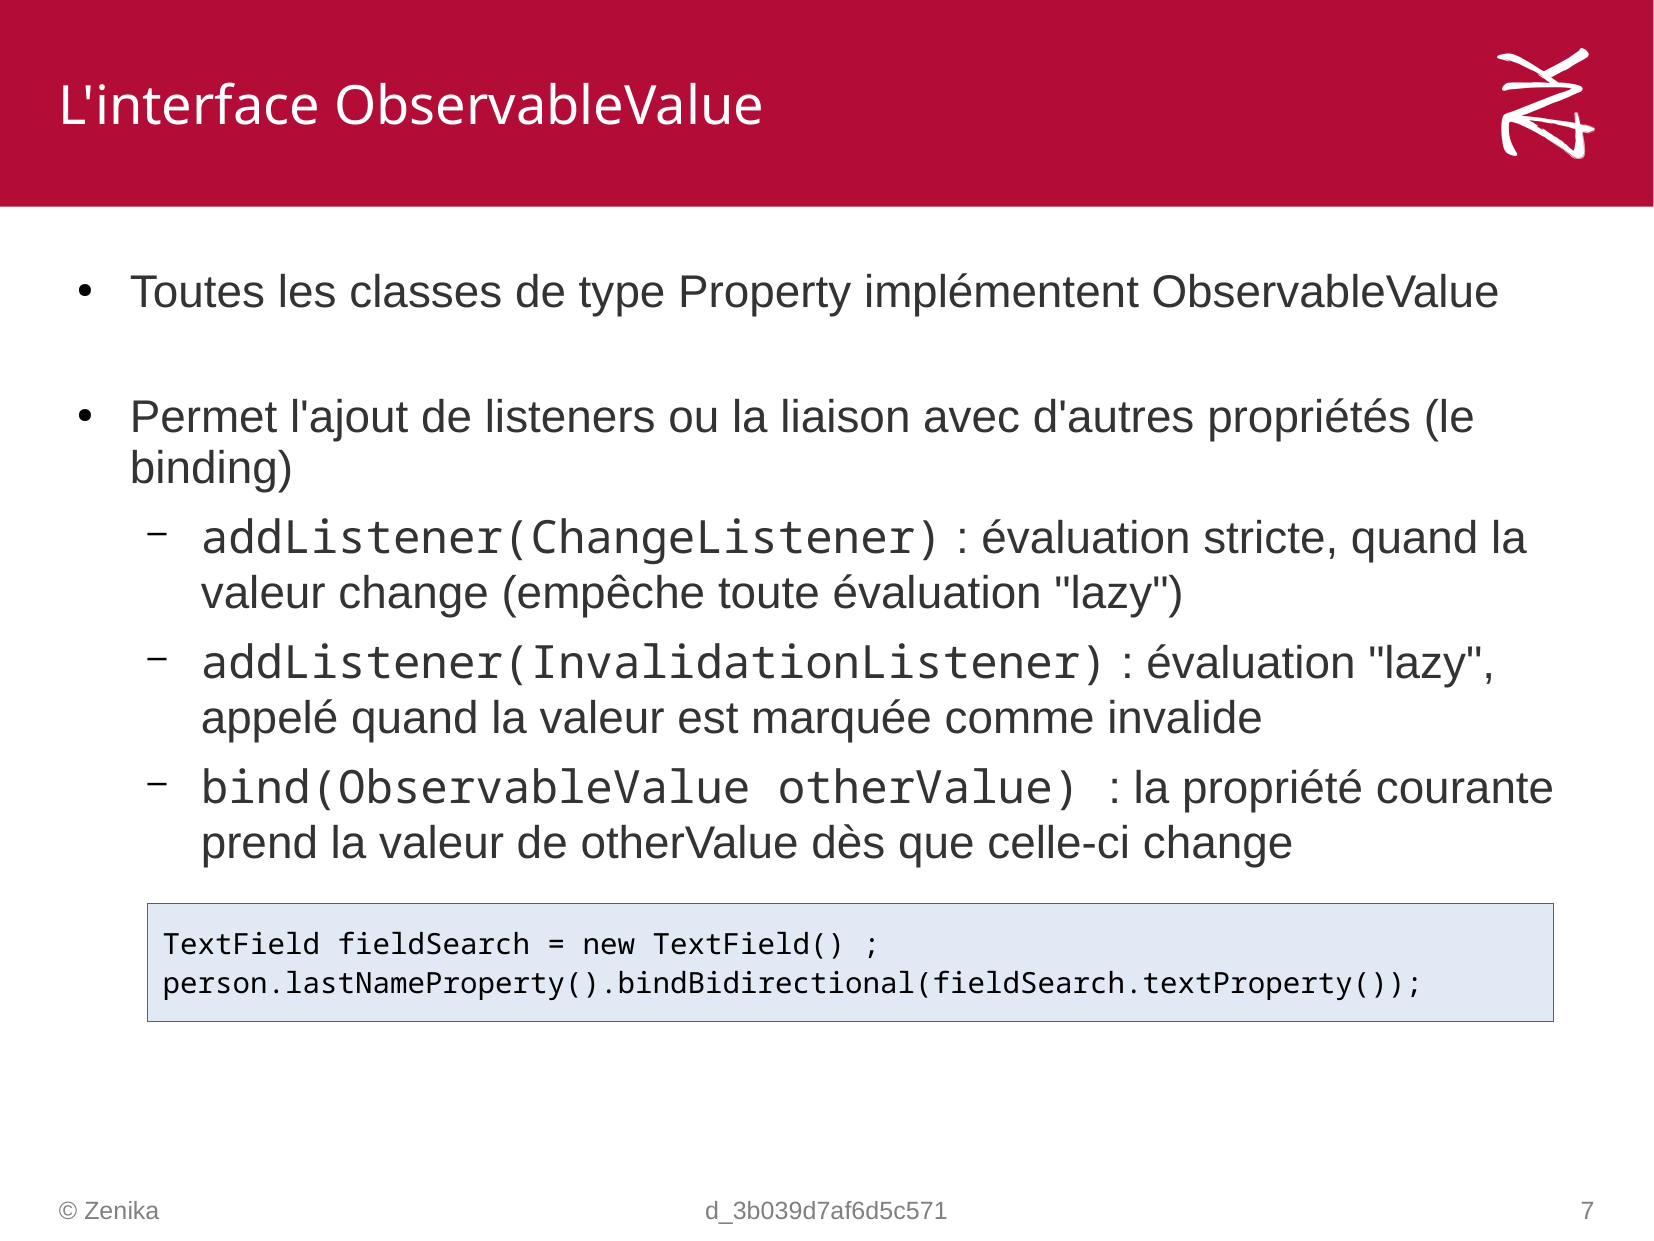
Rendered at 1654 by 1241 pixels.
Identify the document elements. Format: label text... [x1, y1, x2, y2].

text_box TextField fieldSearch = new TextField() ; person.lastNameProperty().bindBidirectional(fieldSearch.textProperty()); [147, 903, 1554, 1022]
title L'interface ObservableValue [59, 29, 1595, 178]
list Toutes les classes de type Property implémentent ObservableValue Permet l'ajout de listeners ou la liaison avec d'autres propriétés (le binding) addListener(ChangeListener) : évaluation stricte, quand la valeur change (empêche toute évaluation "lazy") addListener(InvalidationListener) : évaluation "lazy", appelé quand la valeur est marquée comme invalide bind(ObservableValue otherValue) : la propriété courante prend la valeur de otherValue dès que celle-ci change [59, 265, 1595, 986]
